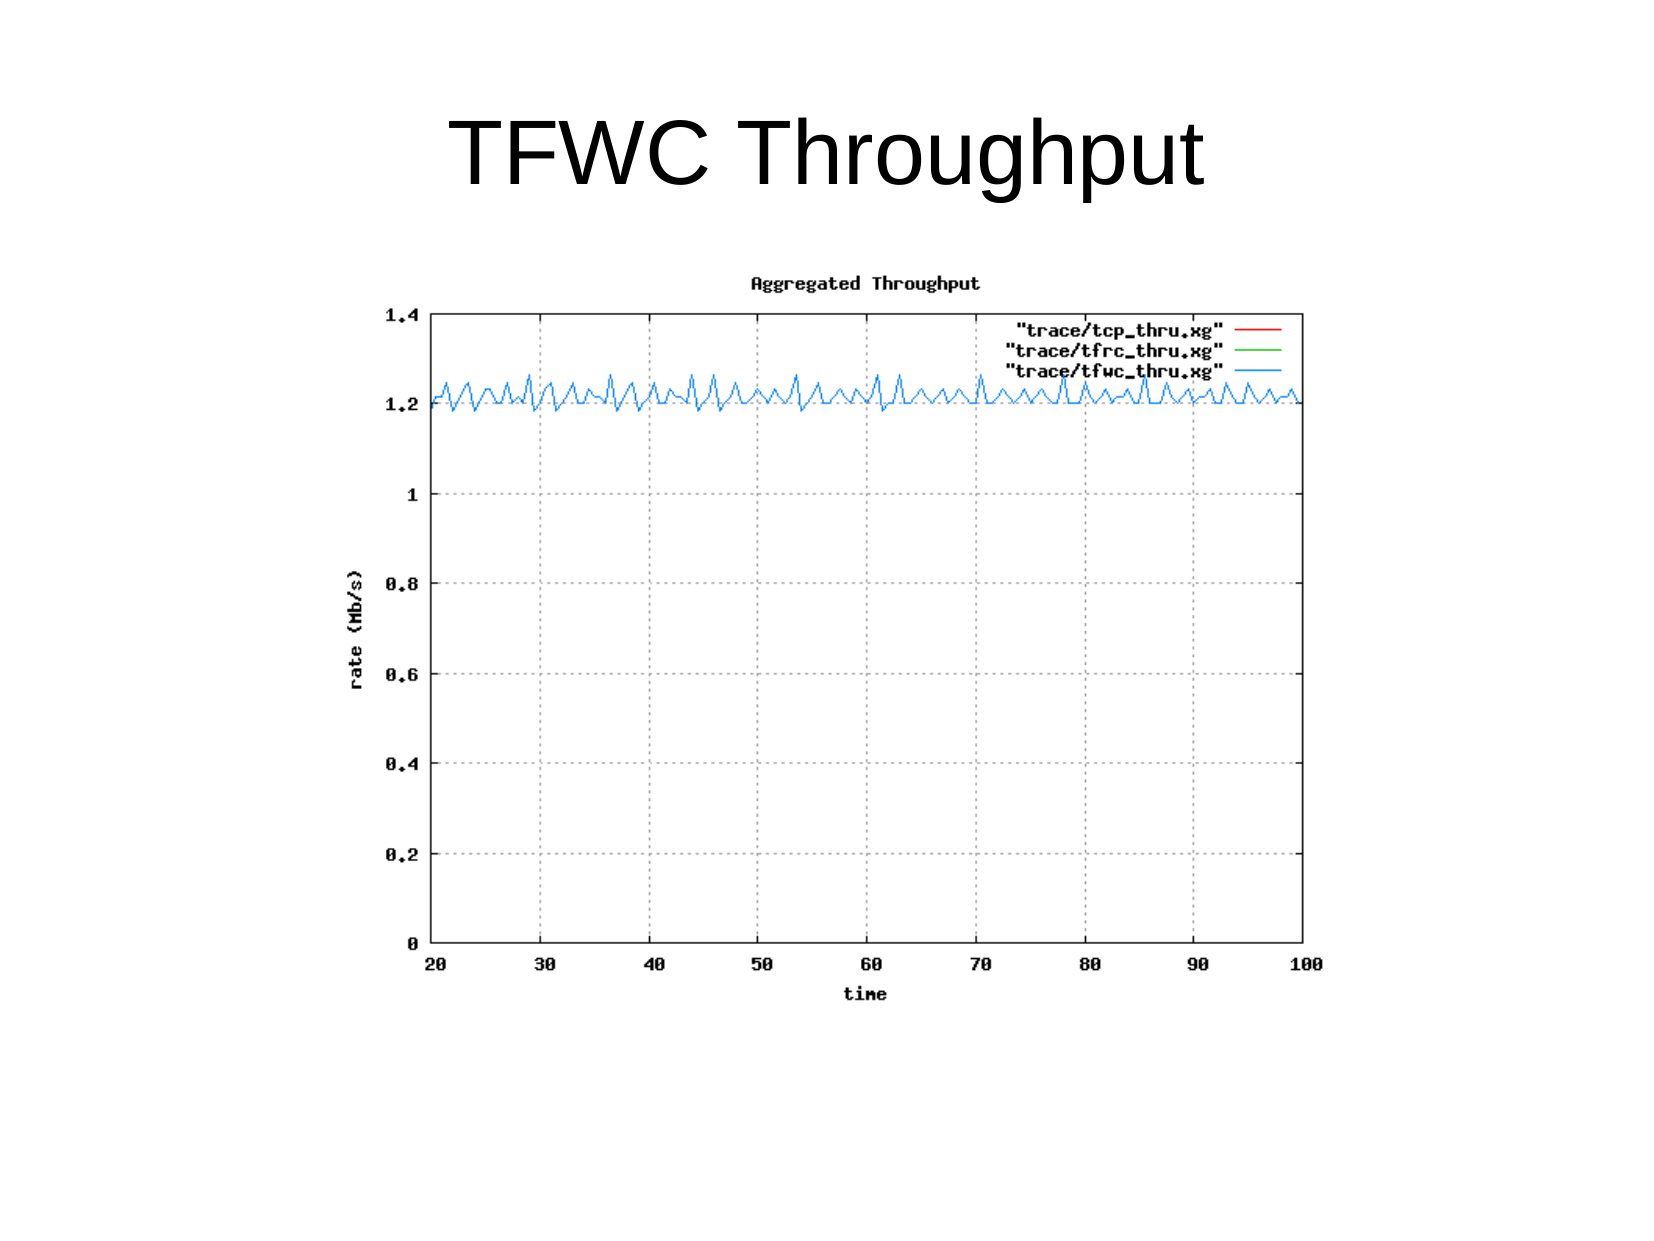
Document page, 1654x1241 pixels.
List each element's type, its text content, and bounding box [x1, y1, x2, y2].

picture [335, 254, 1335, 1005]
title TFWC Throughput [82, 49, 1571, 257]
